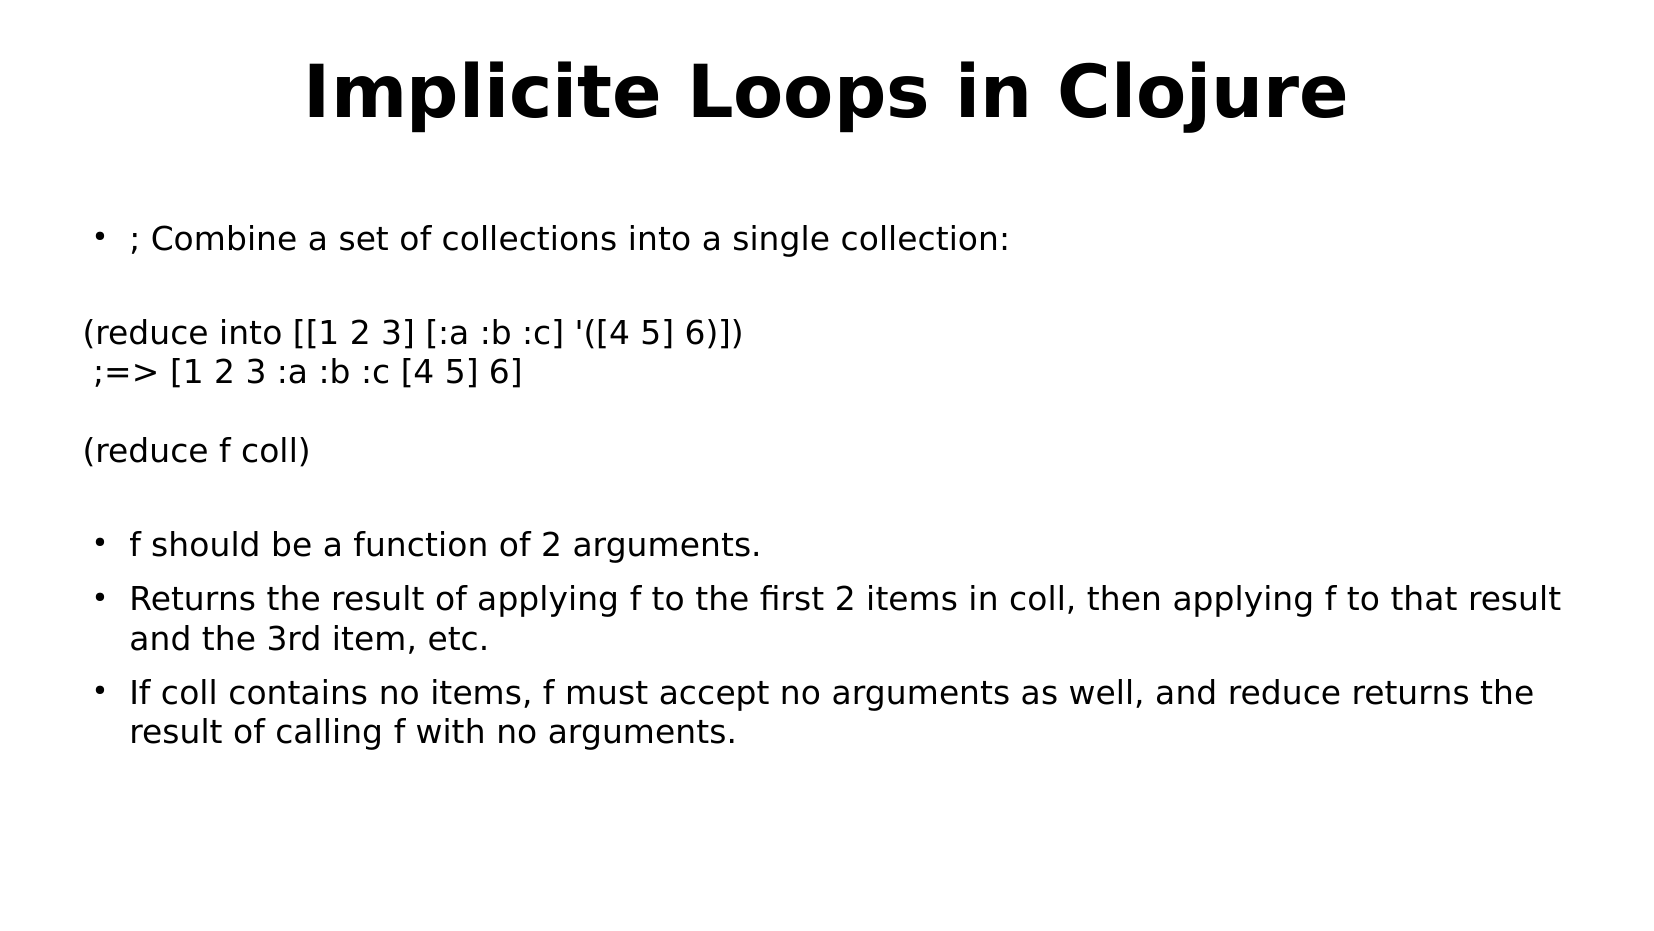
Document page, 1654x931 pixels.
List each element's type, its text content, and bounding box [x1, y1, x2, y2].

title Implicite Loops in Clojure [82, 37, 1571, 147]
list ; Combine a set of collections into a single collection: (reduce into [[1 2 3] [:a :b :c] '([4 5] 6)]) ;=> [1 2 3 :a :b :c [4 5] 6] (reduce f coll) f should be a function of 2 arguments. Returns the result of applying f to the first 2 items in coll, then applying f to that result and the 3rd item, etc. If coll contains no items, f must accept no arguments as well, and reduce returns the result of calling f with no arguments. [82, 217, 1571, 758]
